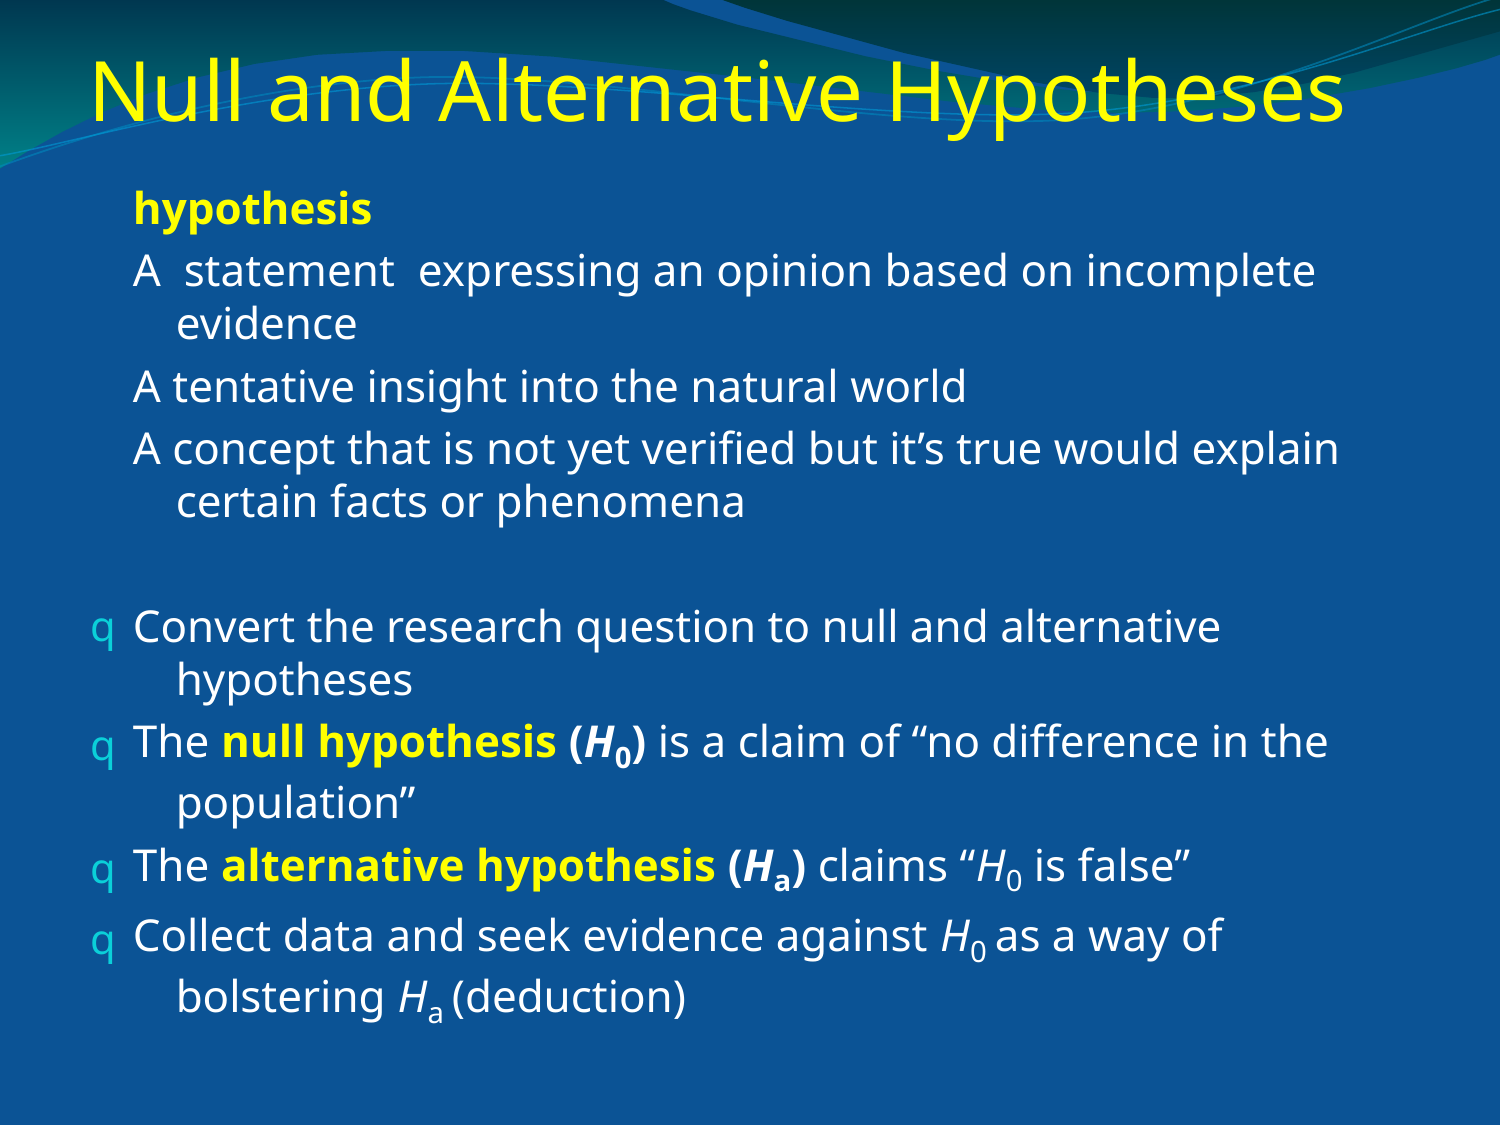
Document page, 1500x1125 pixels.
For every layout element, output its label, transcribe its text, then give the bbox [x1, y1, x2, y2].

title Null and Alternative Hypotheses [88, 31, 1441, 134]
list hypothesis A statement expressing an opinion based on incomplete evidence A tentative insight into the natural world A concept that is not yet verified but it’s true would explain certain facts or phenomena Convert the research question to null and alternative hypotheses The null hypothesis (H0) is a claim of “no difference in the population” The alternative hypothesis (Ha) claims “H0 is false” Collect data and seek evidence against H0 as a way of bolstering Ha (deduction) [75, 172, 1426, 1041]
